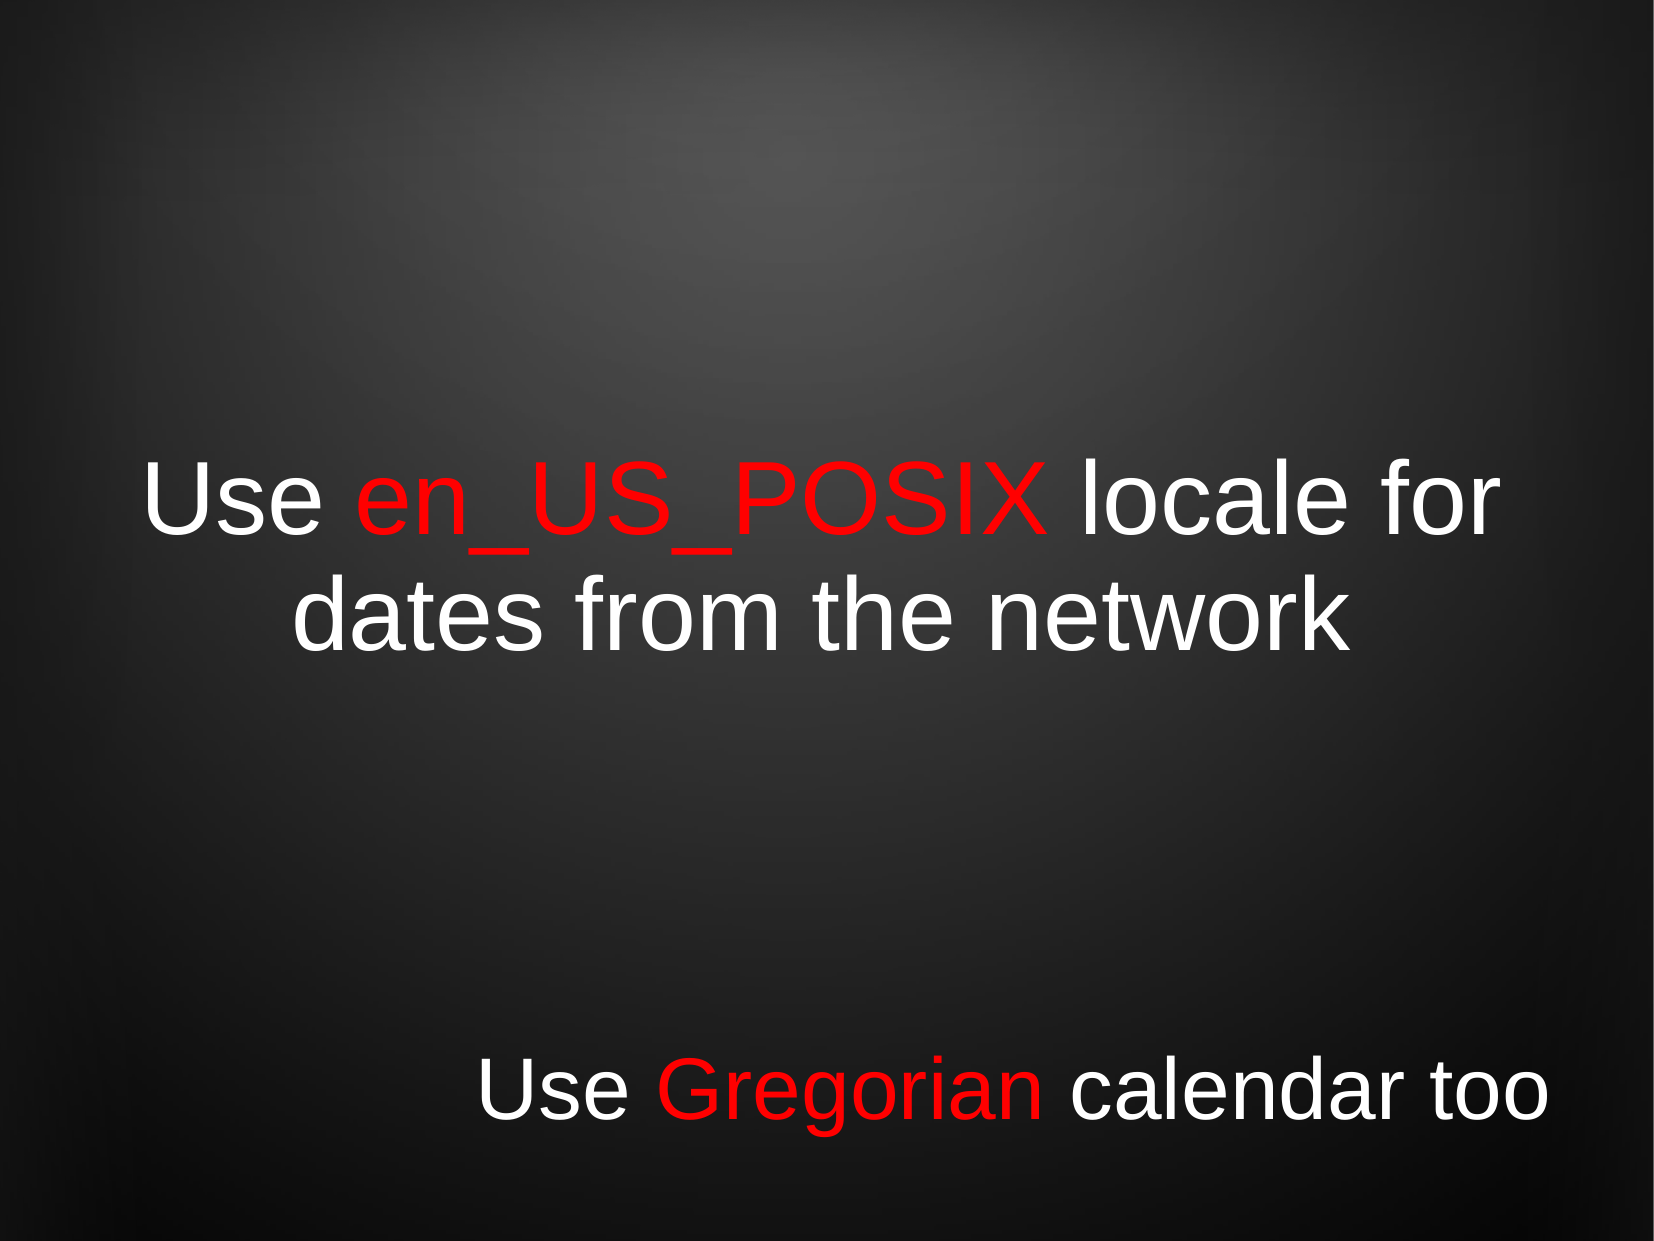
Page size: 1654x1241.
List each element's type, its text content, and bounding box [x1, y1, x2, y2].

text_box Use Gregorian calendar too [460, 1033, 1612, 1146]
picture [0, 0, 1654, 1241]
text_box Use en_US_POSIX locale for dates from the network [65, 432, 1578, 681]
